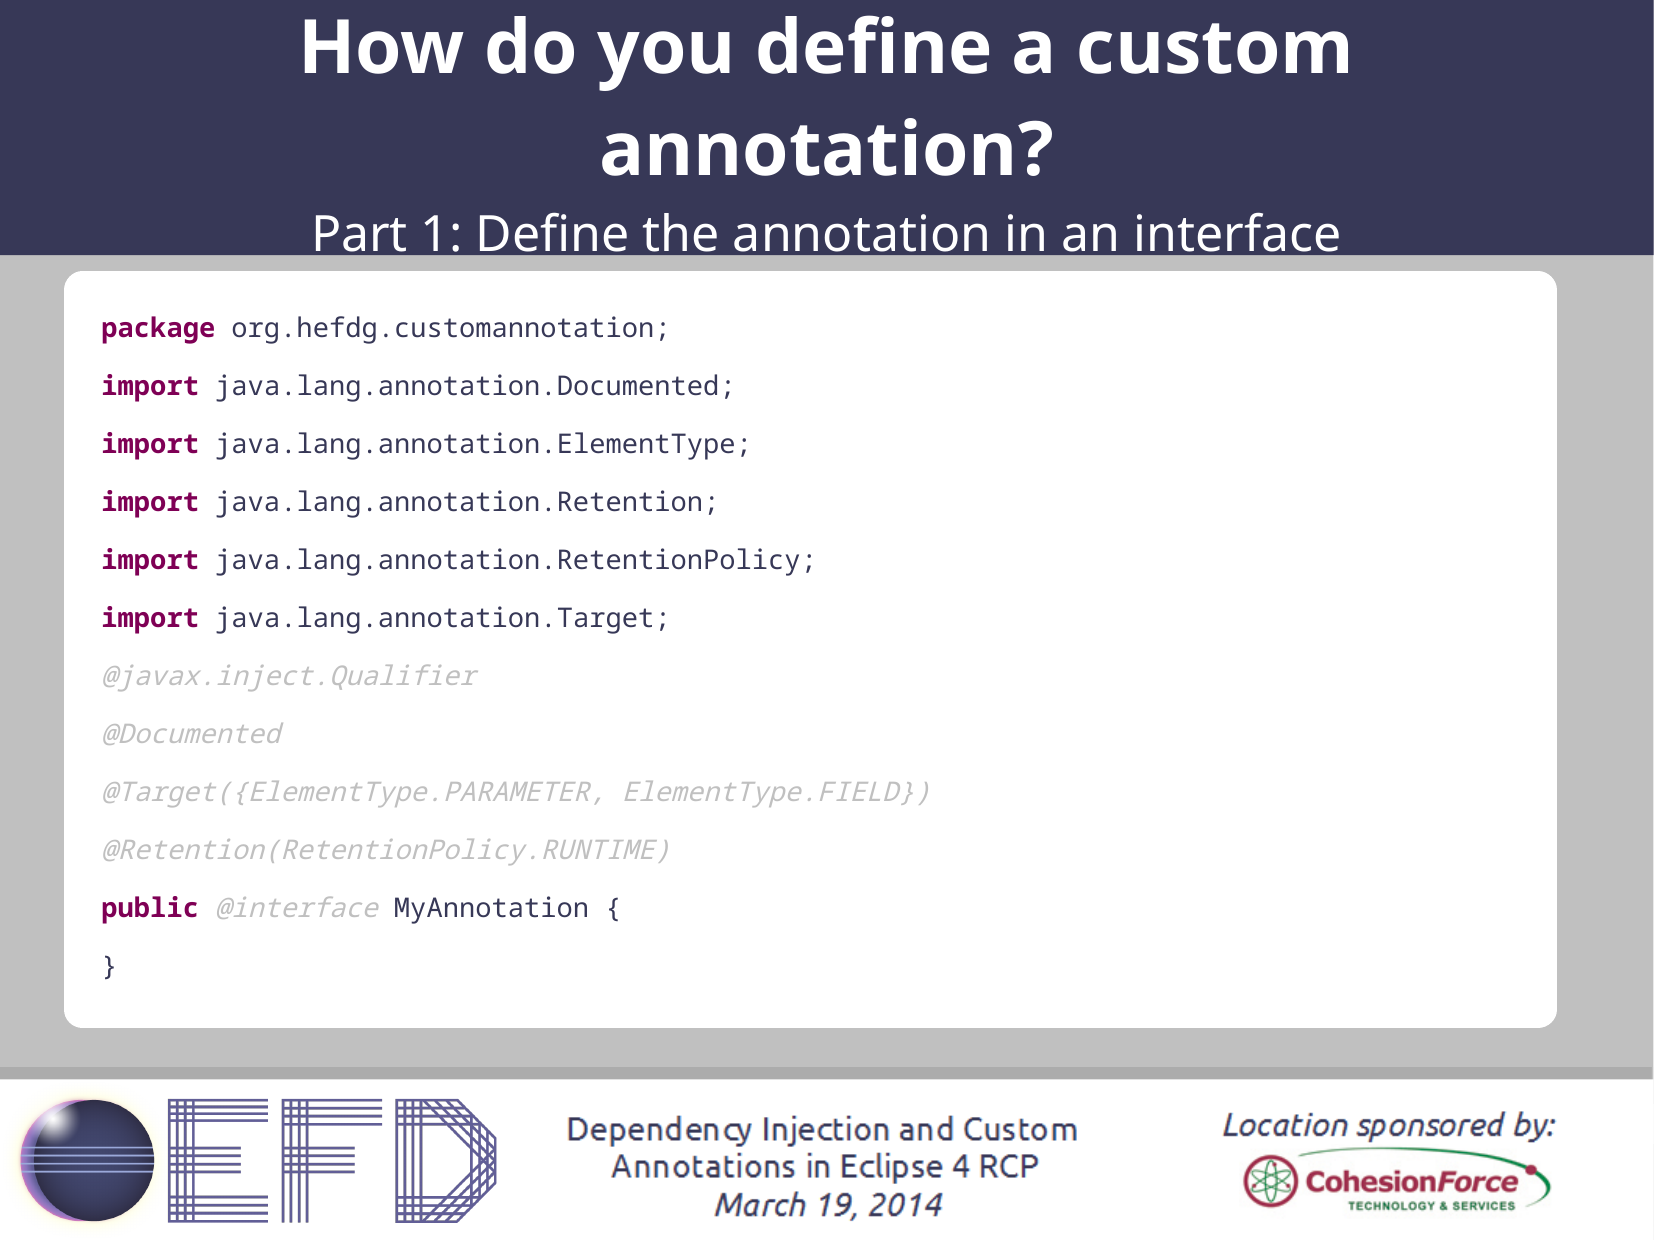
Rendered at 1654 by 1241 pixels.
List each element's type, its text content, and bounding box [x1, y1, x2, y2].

picture [0, 1079, 497, 1241]
list package org.hefdg.customannotation; import java.lang.annotation.Documented; import java.lang.annotation.ElementType; import java.lang.annotation.Retention; import java.lang.annotation.RetentionPolicy; import java.lang.annotation.Target; @javax.inject.Qualifier @Documented @Target({ElementType.PARAMETER, ElementType.FIELD}) @Retention(RetentionPolicy.RUNTIME) public @interface MyAnnotation { } [82, 290, 1538, 1010]
picture [1110, 1104, 1654, 1241]
title How do you define a custom annotation? Part 1: Define the annotation in an interface [82, 25, 1571, 233]
picture [549, 1082, 1105, 1241]
